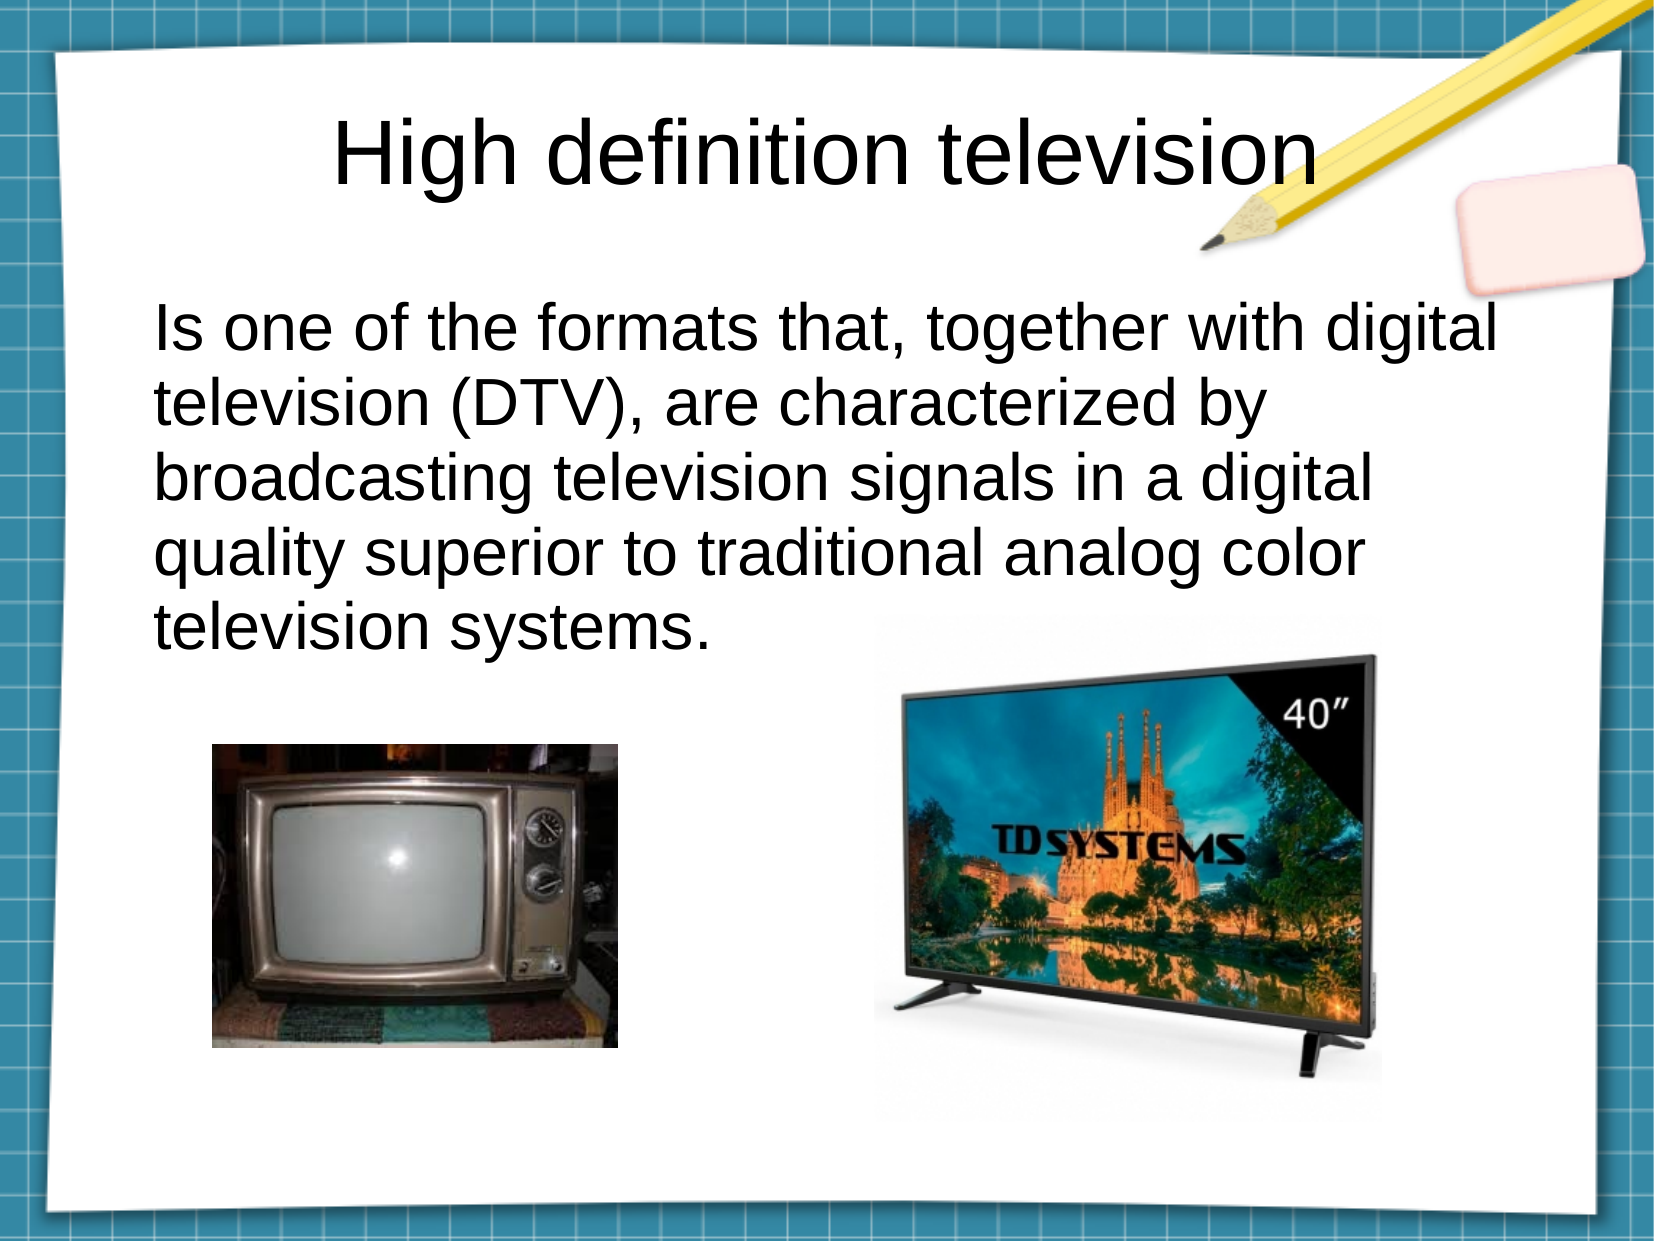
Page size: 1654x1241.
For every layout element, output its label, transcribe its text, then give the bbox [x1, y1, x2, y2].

list Is one of the formats that, together with digital television (DTV), are characterized by broadcasting television signals in a digital quality superior to traditional analog color television systems. [82, 290, 1571, 1010]
title High definition television [82, 49, 1571, 257]
picture [0, 0, 1654, 1241]
